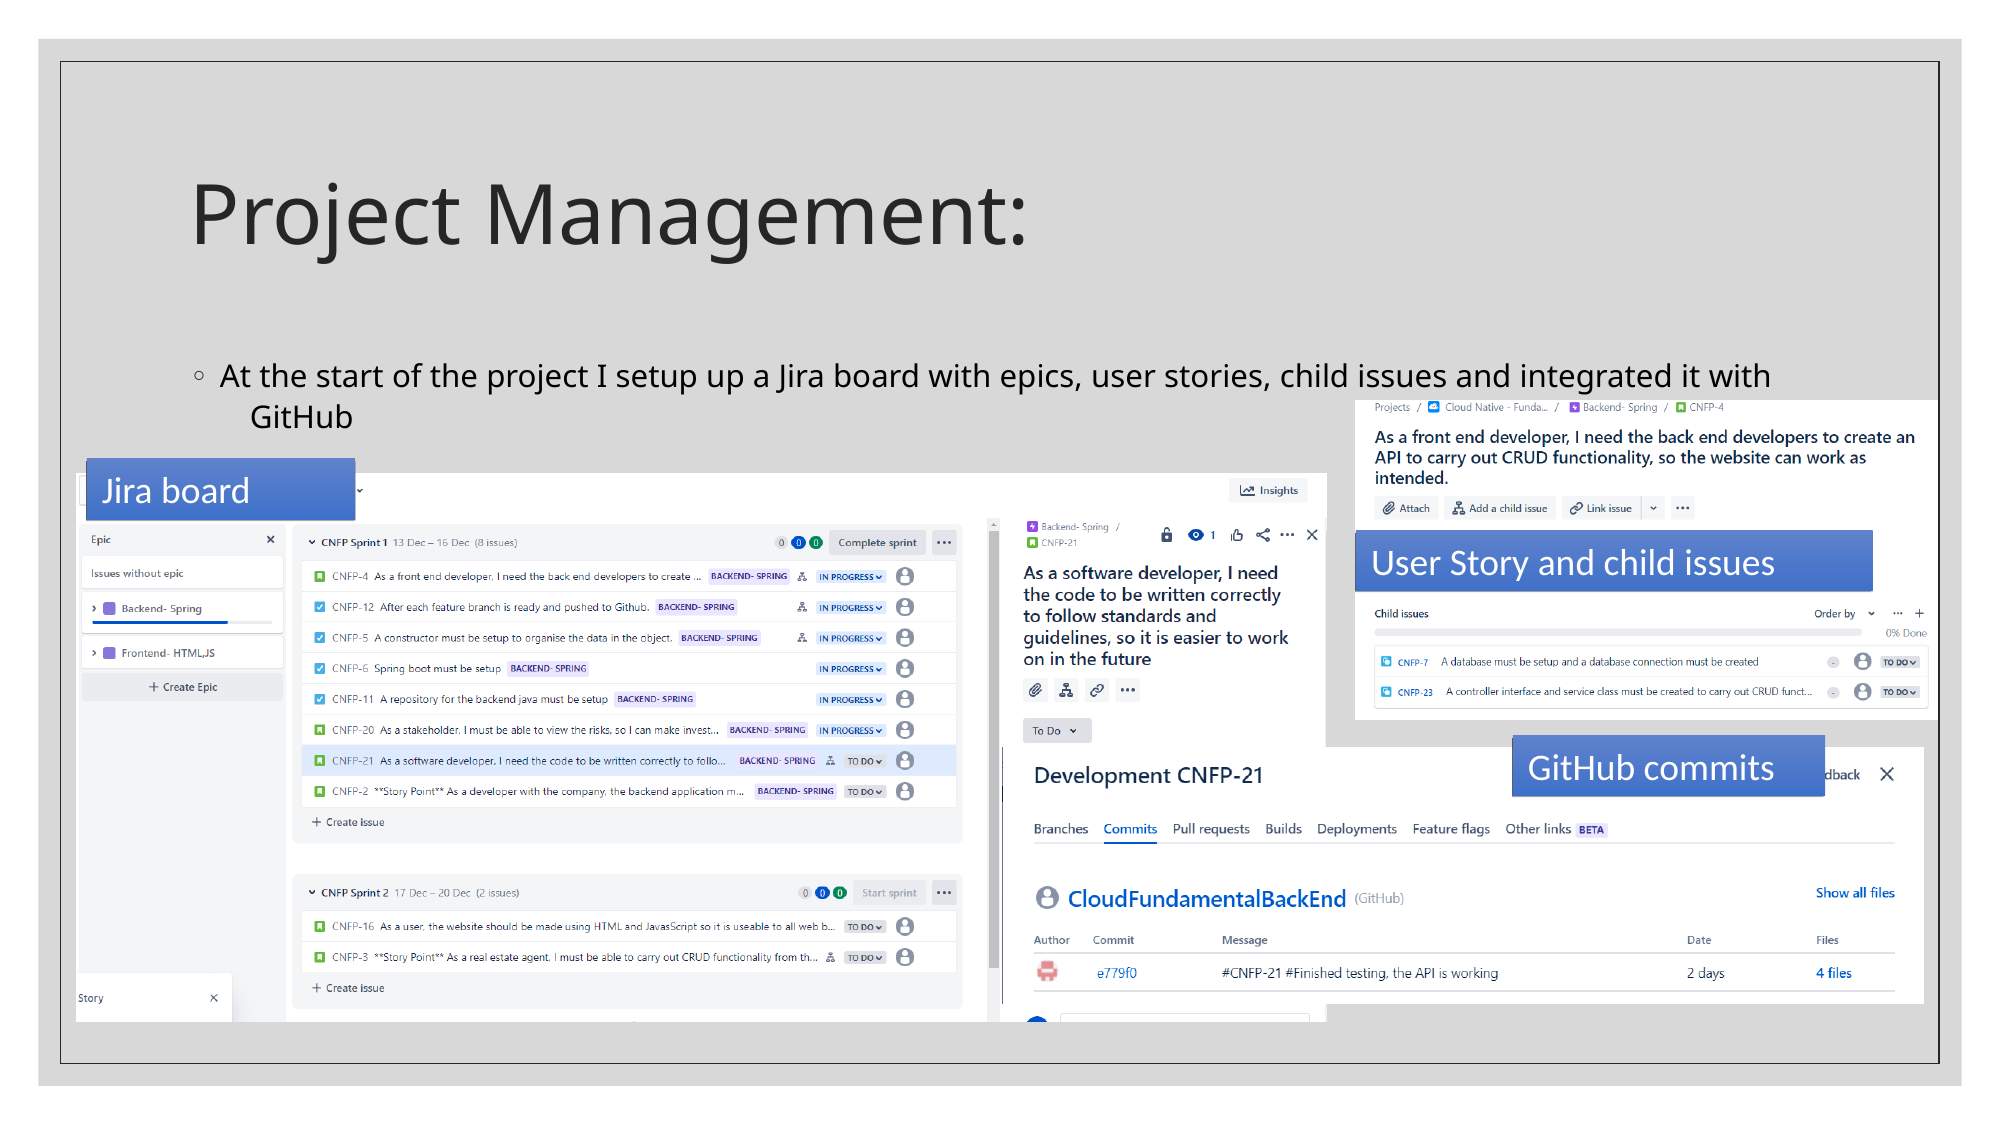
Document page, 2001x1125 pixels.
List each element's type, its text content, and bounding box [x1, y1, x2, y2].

text_box User Story and child issues [1355, 530, 1873, 591]
picture [1355, 400, 1938, 720]
picture [76, 473, 1924, 1022]
list At the start of the project I setup up a Jira board with epics, user stories, child issues and integrated it with GitHub [174, 345, 1825, 747]
text_box Jira board [86, 458, 355, 520]
title Project Management: [174, 105, 1825, 331]
text_box GitHub commits [1512, 735, 1826, 796]
